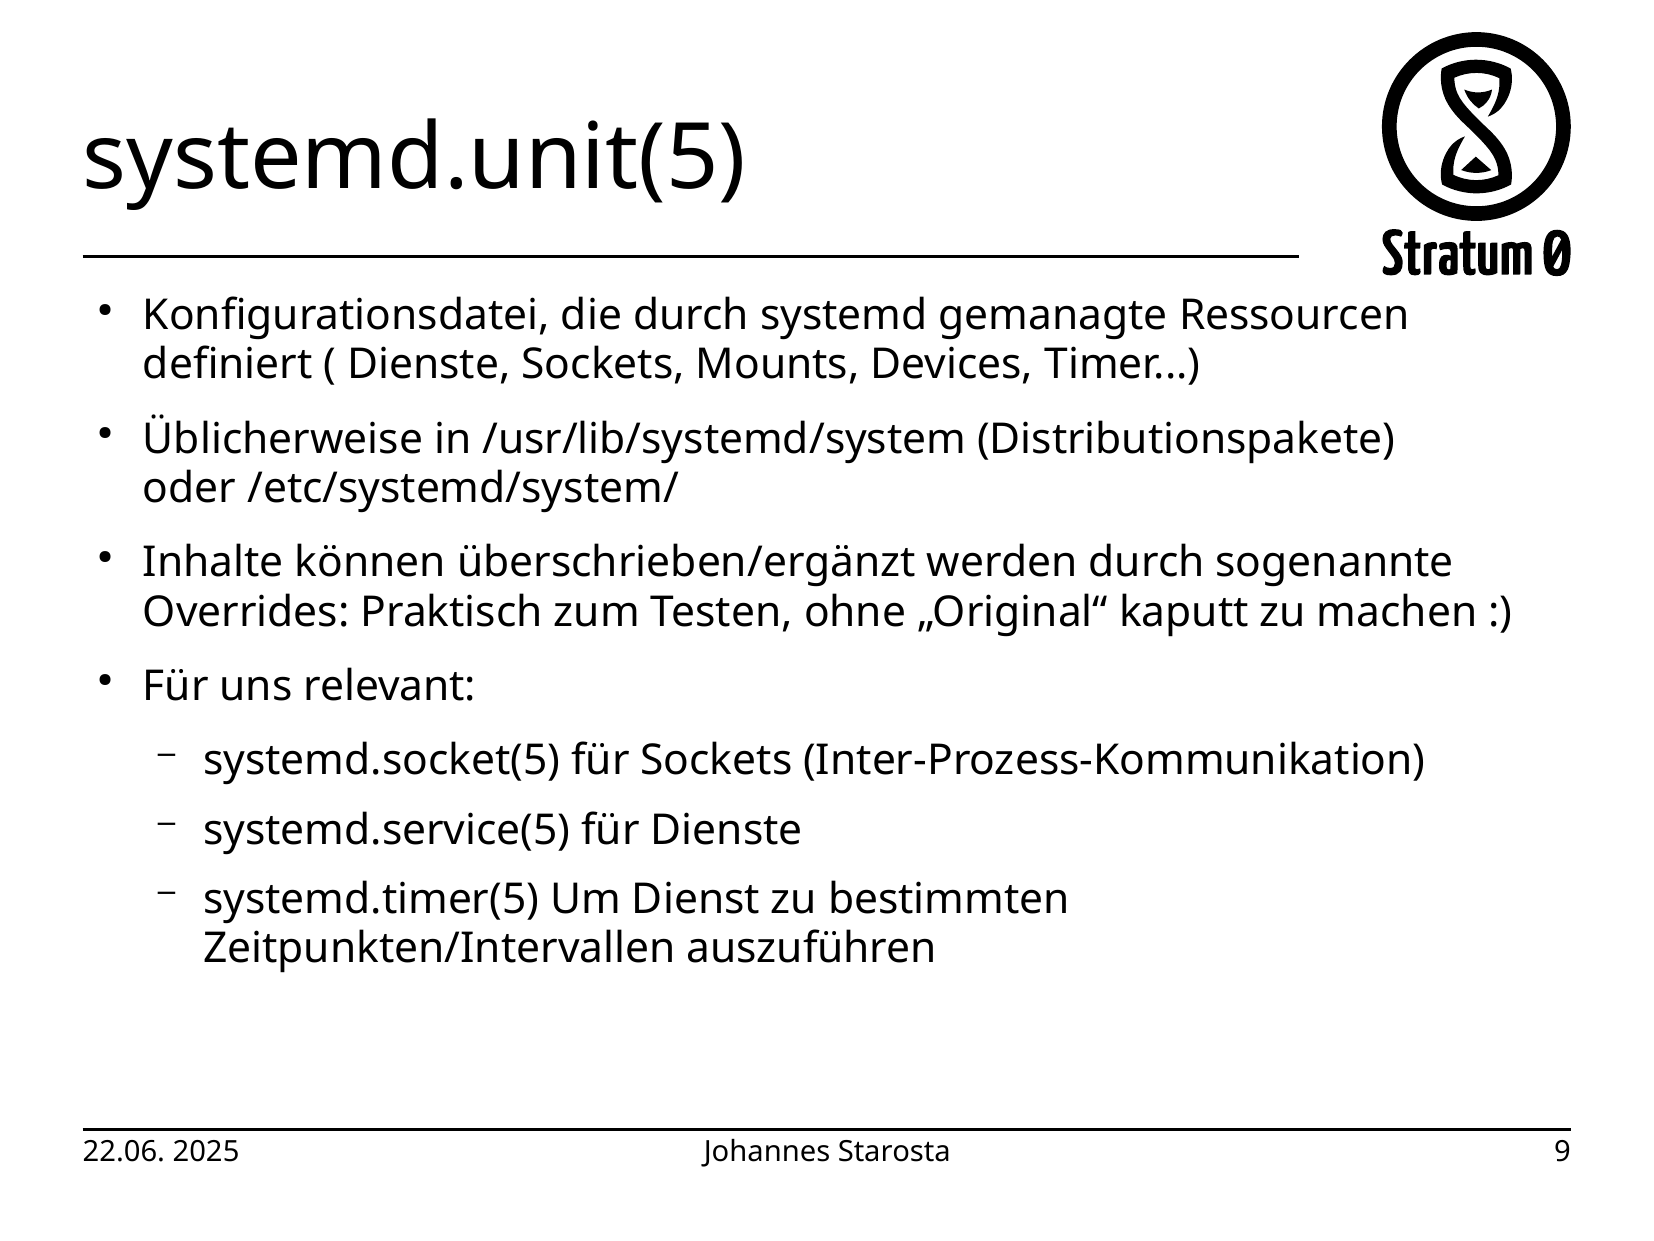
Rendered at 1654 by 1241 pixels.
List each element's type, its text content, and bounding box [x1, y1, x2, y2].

list Konfigurationsdatei, die durch systemd gemanagte Ressourcen definiert ( Dienste, Sockets, Mounts, Devices, Timer...) Üblicherweise in /usr/lib/systemd/system (Distributionspakete) oder /etc/systemd/system/ Inhalte können überschrieben/ergänzt werden durch sogenannte Overrides: Praktisch zum Testen, ohne „Original“ kaputt zu machen :) Für uns relevant: systemd.socket(5) für Sockets (Inter-Prozess-Kommunikation) systemd.service(5) für Dienste systemd.timer(5) Um Dienst zu bestimmten Zeitpunkten/Intervallen auszuführen [82, 290, 1538, 1010]
title systemd.unit(5) [82, 49, 1300, 257]
